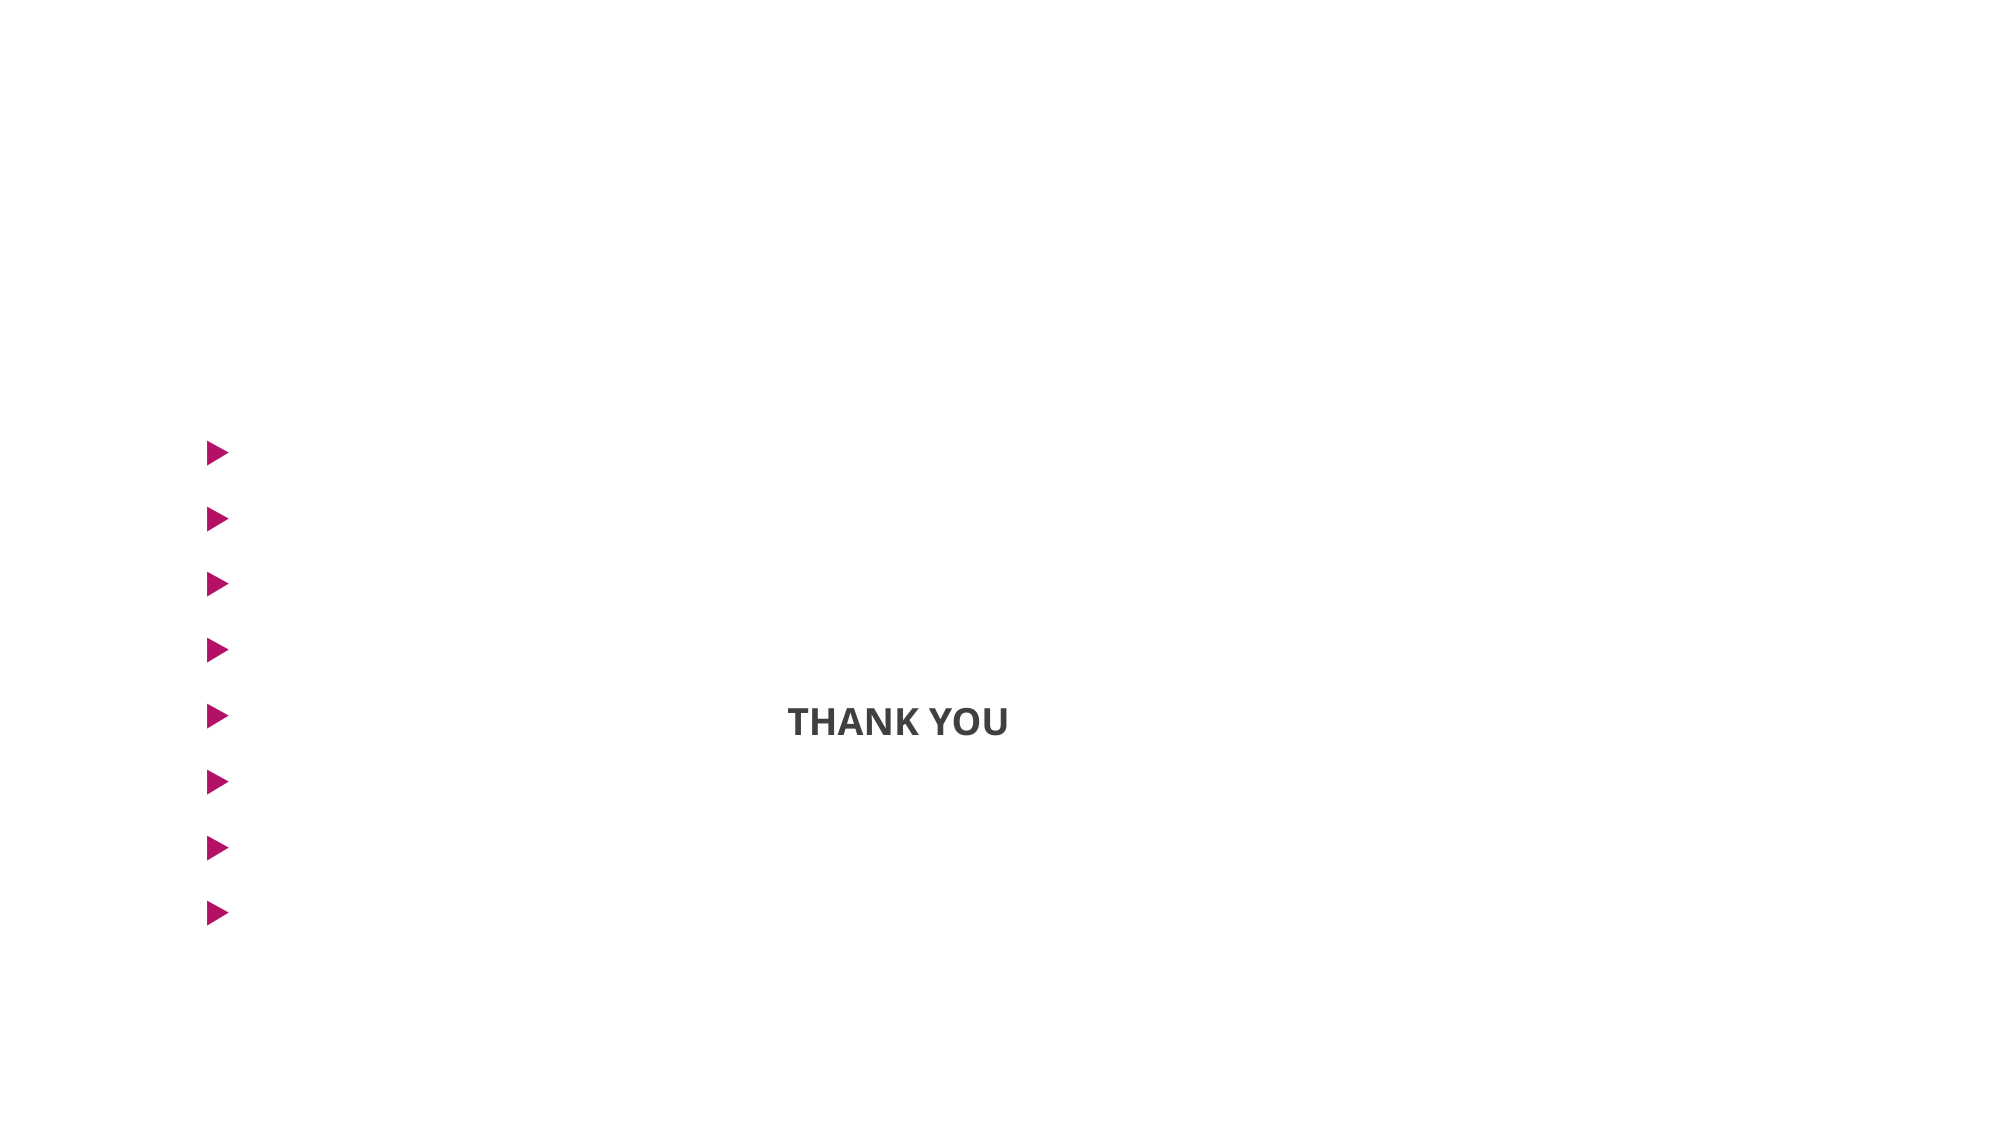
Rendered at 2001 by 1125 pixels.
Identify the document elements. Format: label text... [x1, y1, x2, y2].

list THANK YOU [189, 427, 1638, 988]
